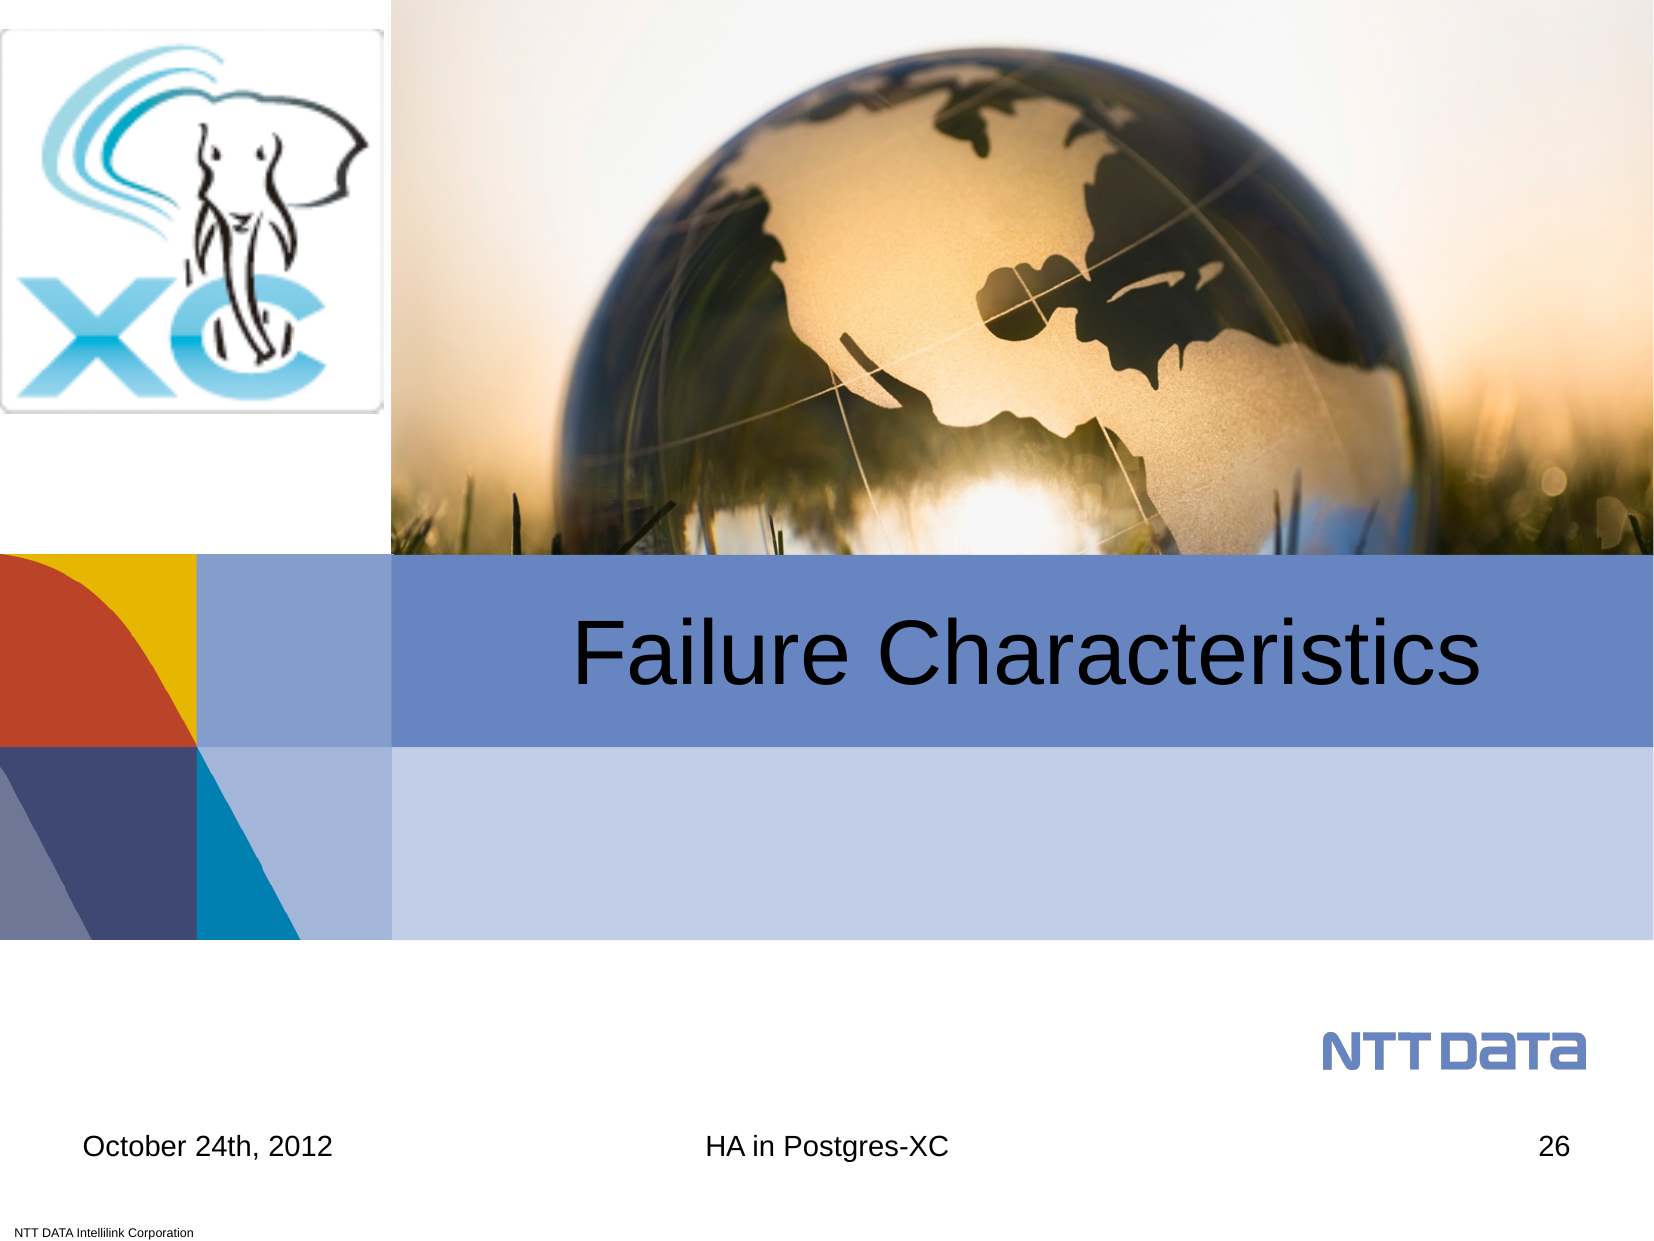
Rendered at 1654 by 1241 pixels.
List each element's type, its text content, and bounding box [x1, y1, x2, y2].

picture [0, 29, 384, 414]
picture [1323, 1032, 1586, 1070]
title Failure Characteristics [401, 548, 1654, 756]
picture [0, 0, 1654, 940]
